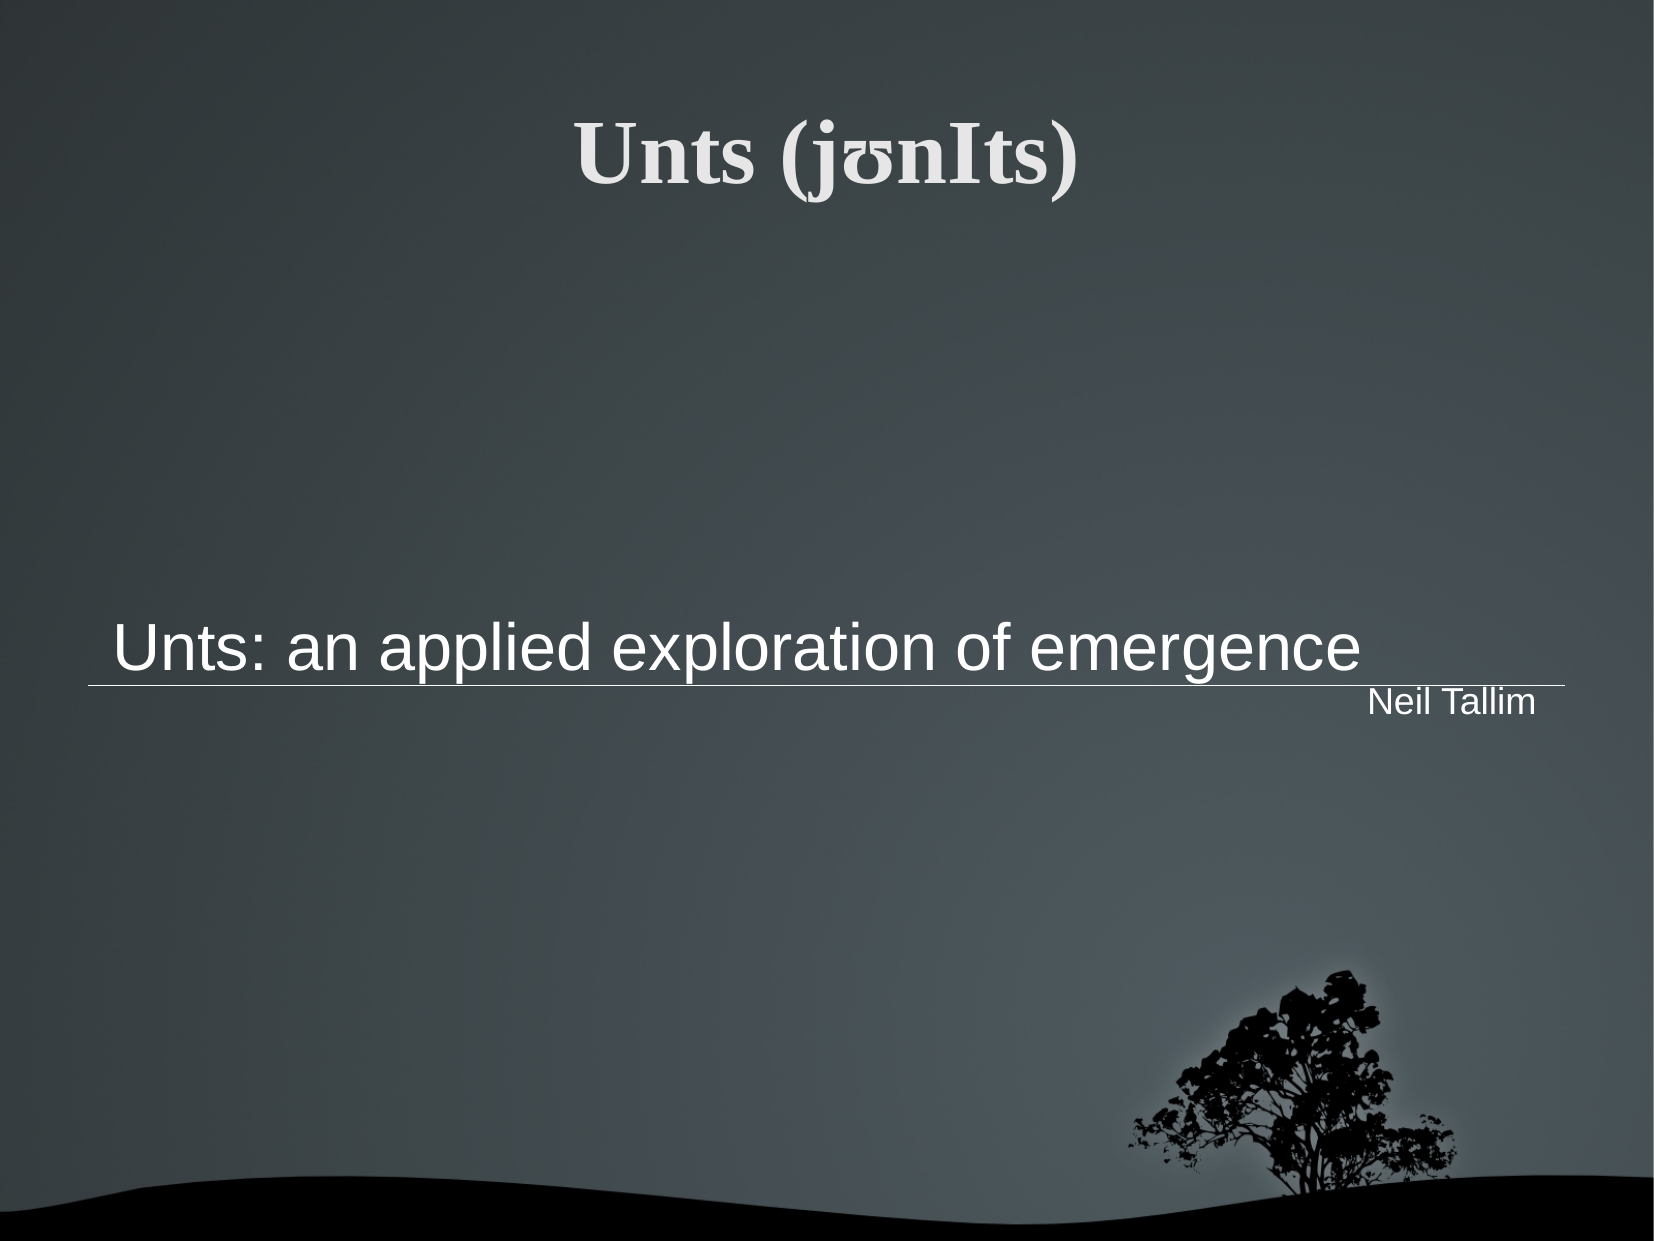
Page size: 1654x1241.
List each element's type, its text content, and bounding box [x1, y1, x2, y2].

subtitle Unts: an applied exploration of emergence [112, 686, 1352, 691]
subtitle Unts: an applied exploration of emergence [112, 604, 1388, 685]
text_box Neil Tallim [1352, 673, 1560, 735]
picture [0, 0, 1654, 1241]
title Unts (jʊnIts) [82, 92, 1571, 213]
